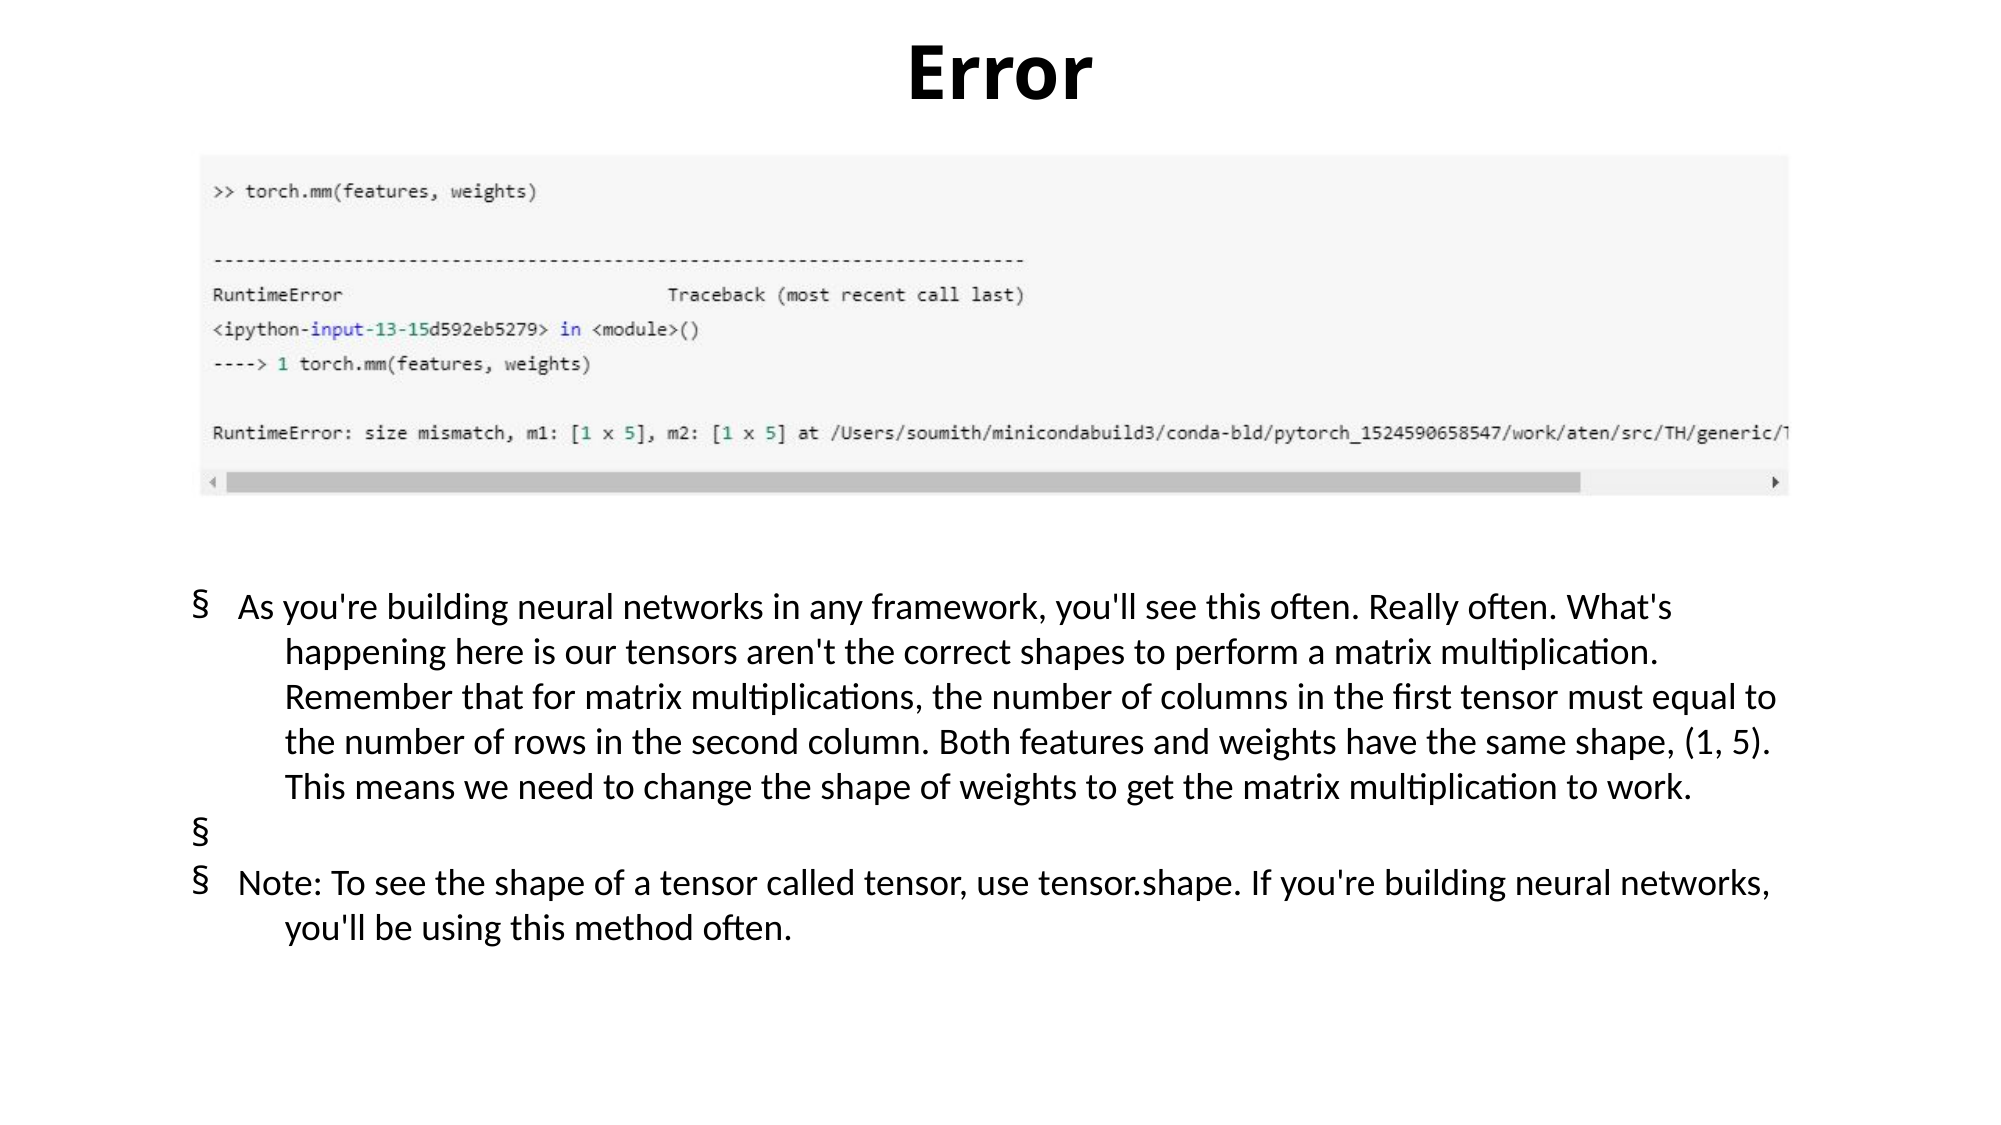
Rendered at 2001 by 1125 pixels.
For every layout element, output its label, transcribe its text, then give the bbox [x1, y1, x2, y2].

title Error [750, 24, 1250, 128]
picture [191, 146, 1809, 510]
text_box As you're building neural networks in any framework, you'll see this often. Really often. What's happening here is our tensors aren't the correct shapes to perform a matrix multiplication. Remember that for matrix multiplications, the number of columns in the first tensor must equal to the number of rows in the second column. Both features and weights have the same shape, (1, 5). This means we need to change the shape of weights to get the matrix multiplication to work. Note: To see the shape of a tensor called tensor, use tensor.shape. If you're building neural networks, you'll be using this method often. [176, 574, 1824, 956]
